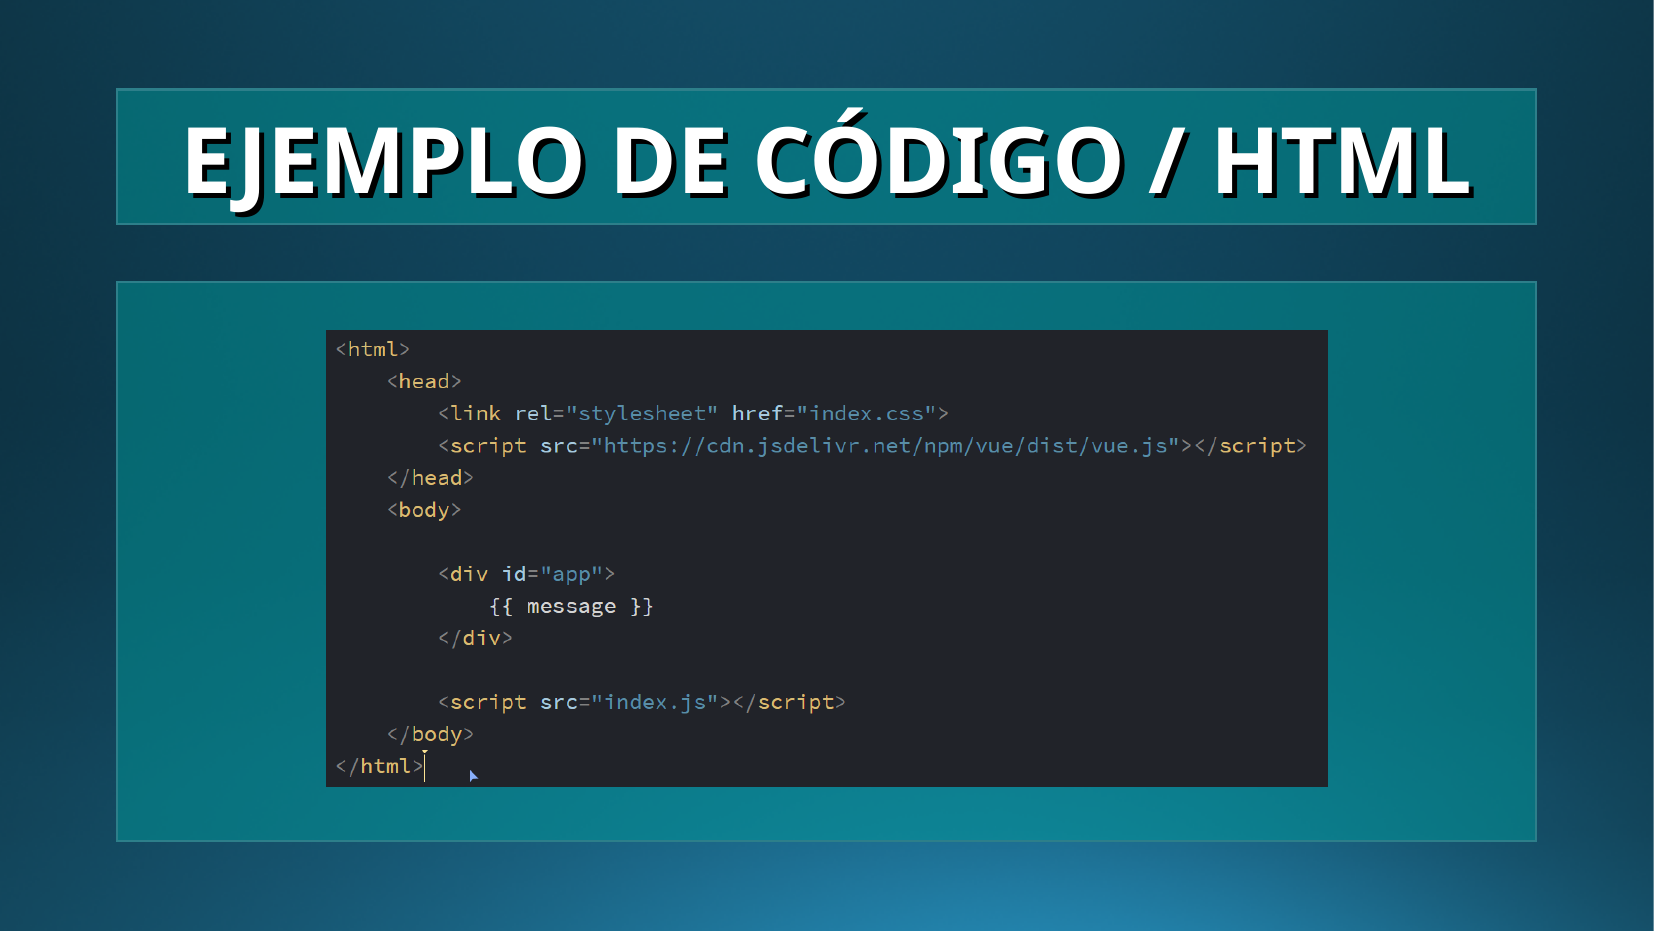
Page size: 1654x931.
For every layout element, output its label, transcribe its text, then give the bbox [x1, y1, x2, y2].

text_box EJEMPLO DE CÓDIGO / HTML [117, 90, 1536, 224]
text_box [117, 282, 1536, 841]
picture [326, 330, 1328, 787]
